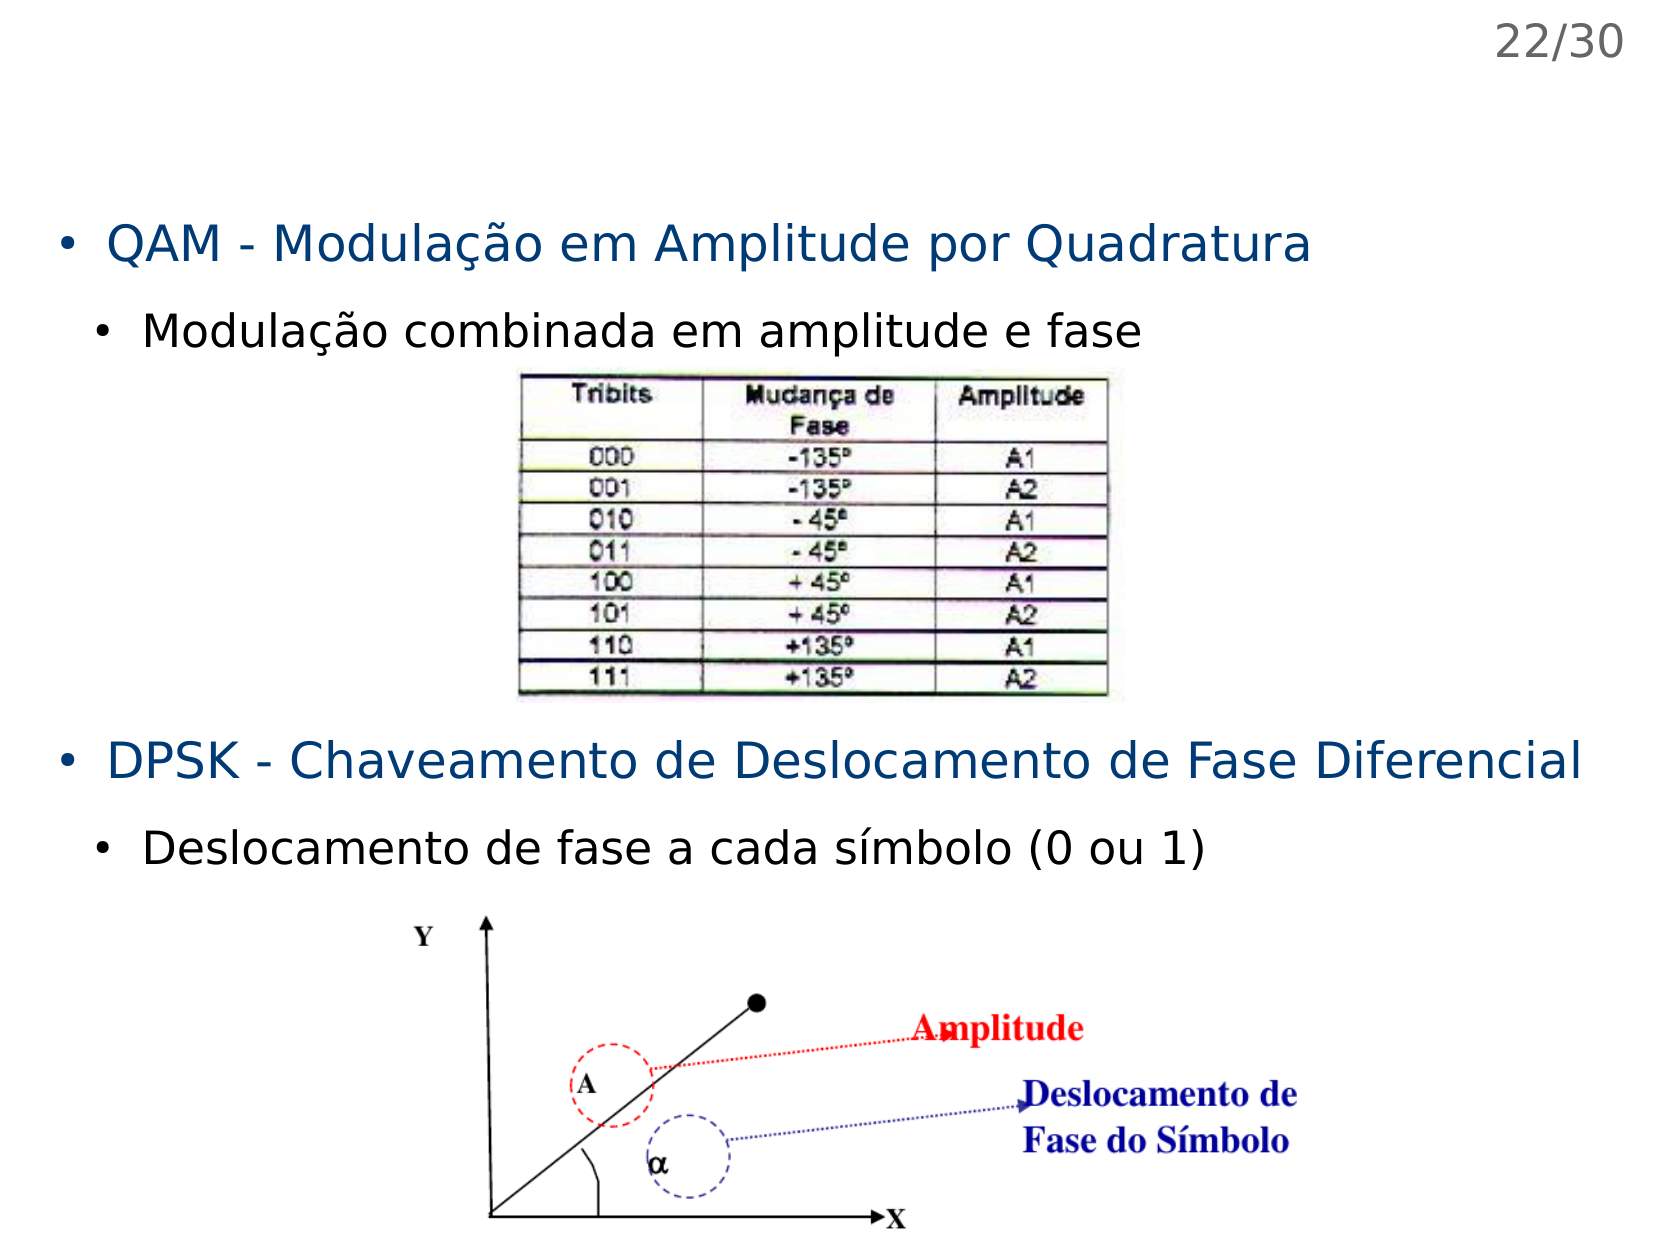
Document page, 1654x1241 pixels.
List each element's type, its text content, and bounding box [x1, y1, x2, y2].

list QAM - Modulação em Amplitude por Quadratura Modulação combinada em amplitude e fase DPSK - Chaveamento de Deslocamento de Fase Diferencial Deslocamento de fase a cada símbolo (0 ou 1) [59, 206, 1625, 1211]
picture [404, 897, 1306, 1235]
picture [503, 360, 1126, 703]
